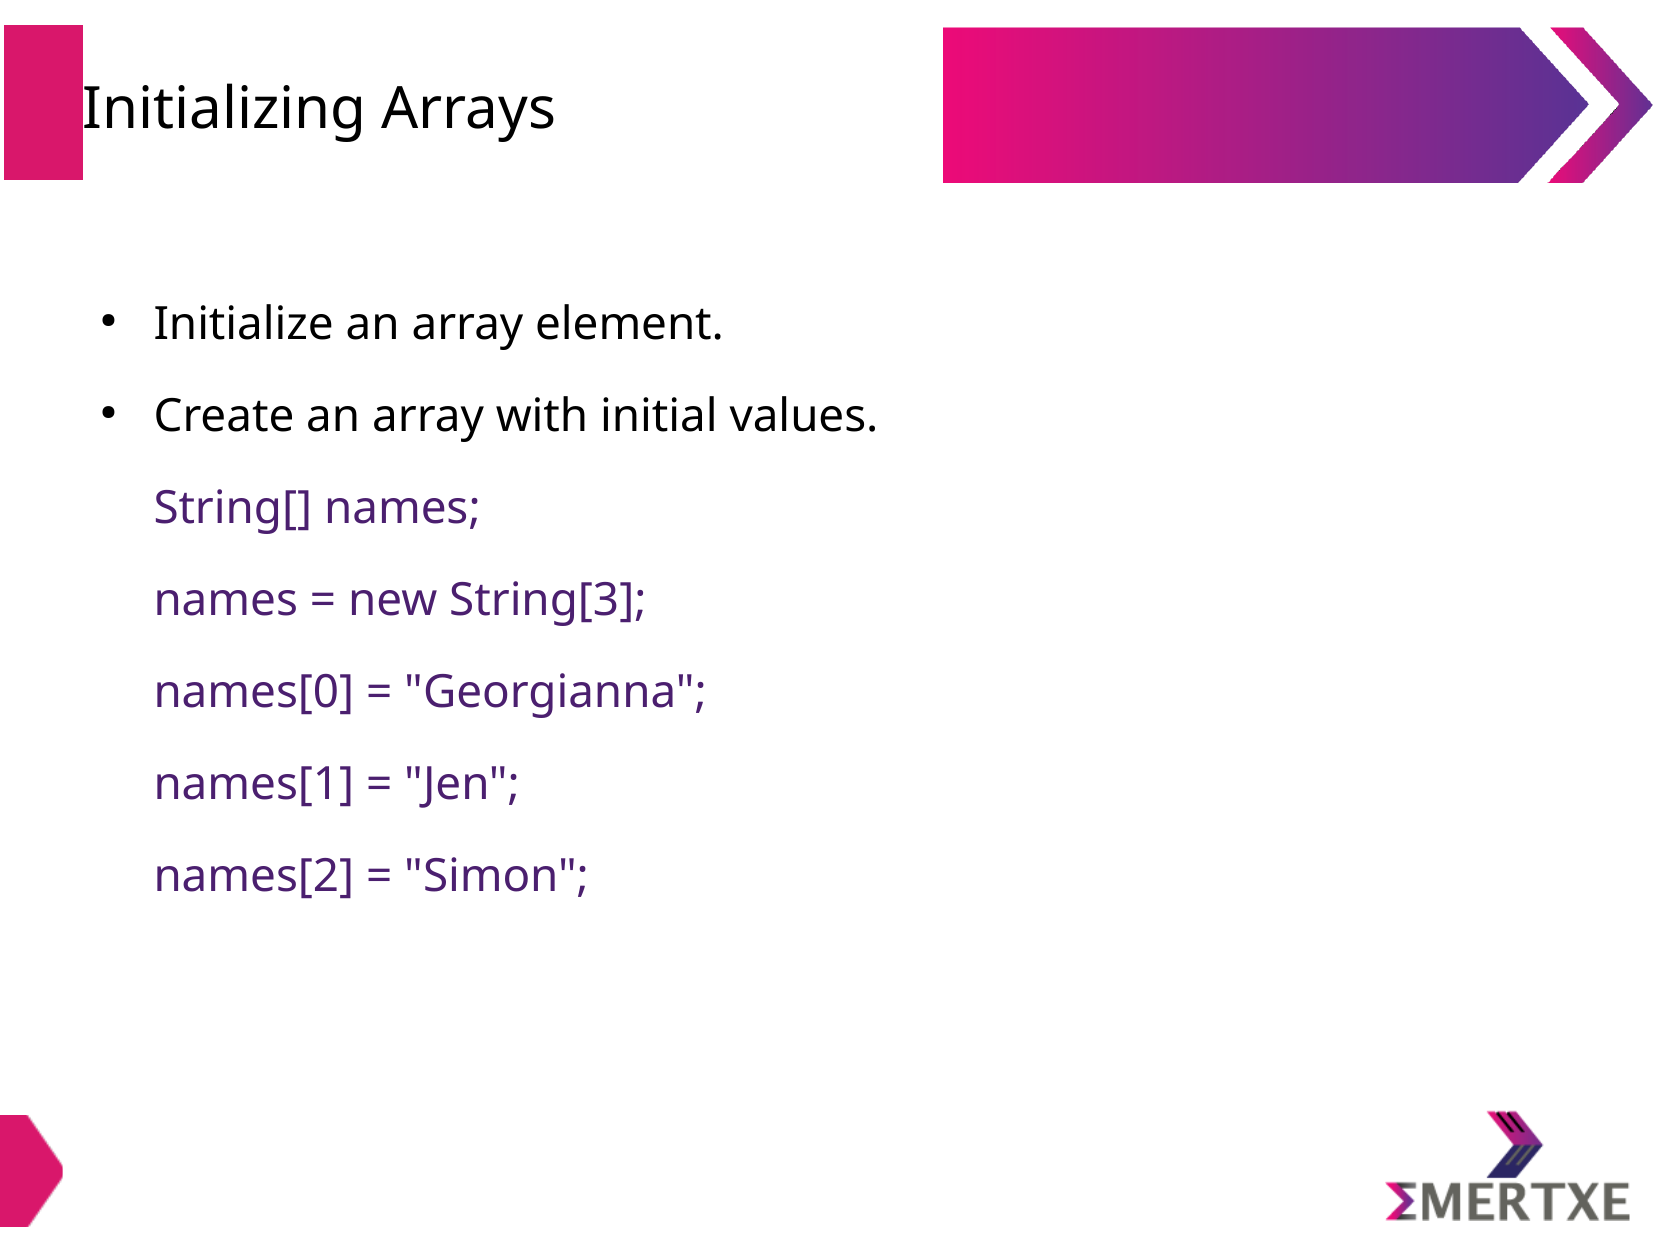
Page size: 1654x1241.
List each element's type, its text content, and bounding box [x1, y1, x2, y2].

picture [1385, 1107, 1631, 1221]
title Initializing Arrays [82, 2, 1571, 210]
picture [1571, 27, 1653, 183]
list Initialize an array element. Create an array with initial values. String[] names; names = new String[3]; names[0] = "Georgianna"; names[1] = "Jen"; names[2] = "Simon"; [82, 290, 1571, 1010]
